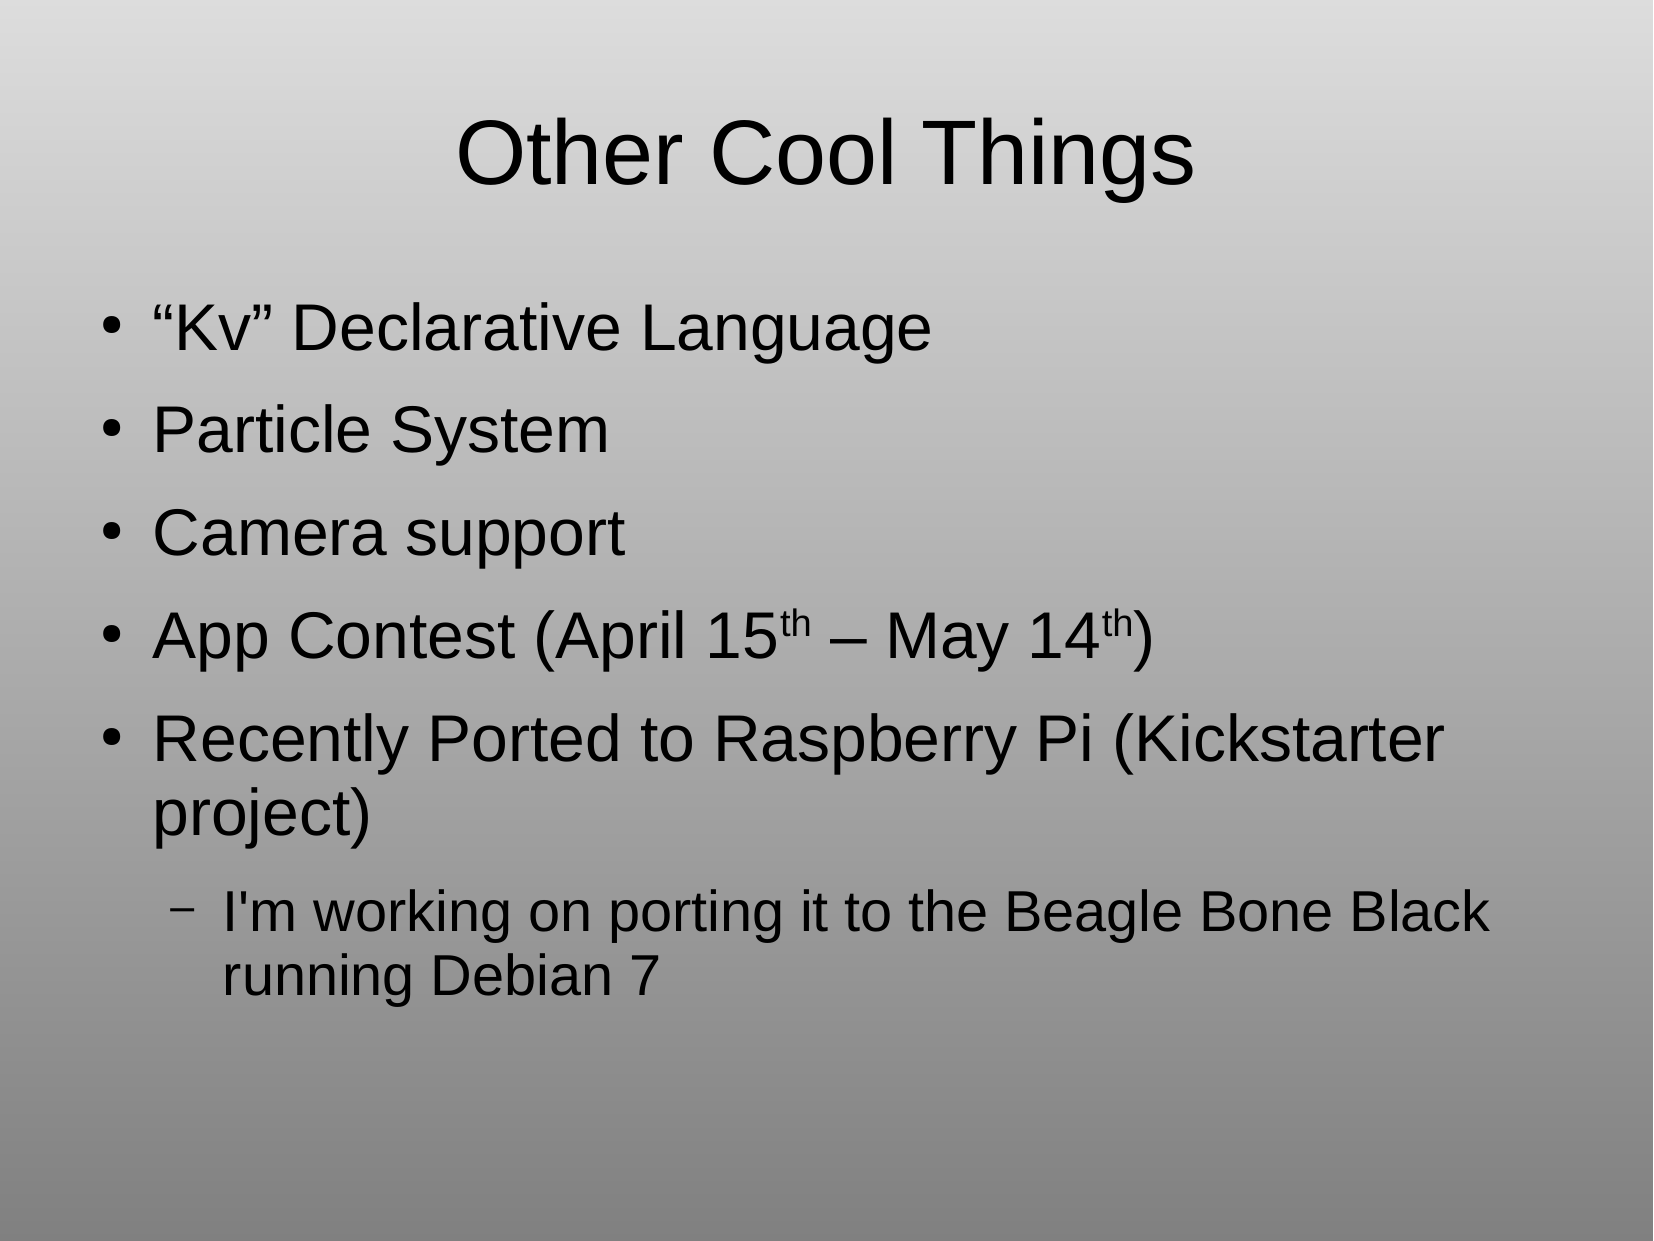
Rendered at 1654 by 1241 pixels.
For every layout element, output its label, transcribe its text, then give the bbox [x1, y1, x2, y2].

list “Kv” Declarative Language Particle System Camera support App Contest (April 15th – May 14th) Recently Ported to Raspberry Pi (Kickstarter project) I'm working on porting it to the Beagle Bone Black running Debian 7 [82, 290, 1571, 1010]
title Other Cool Things [82, 49, 1571, 257]
